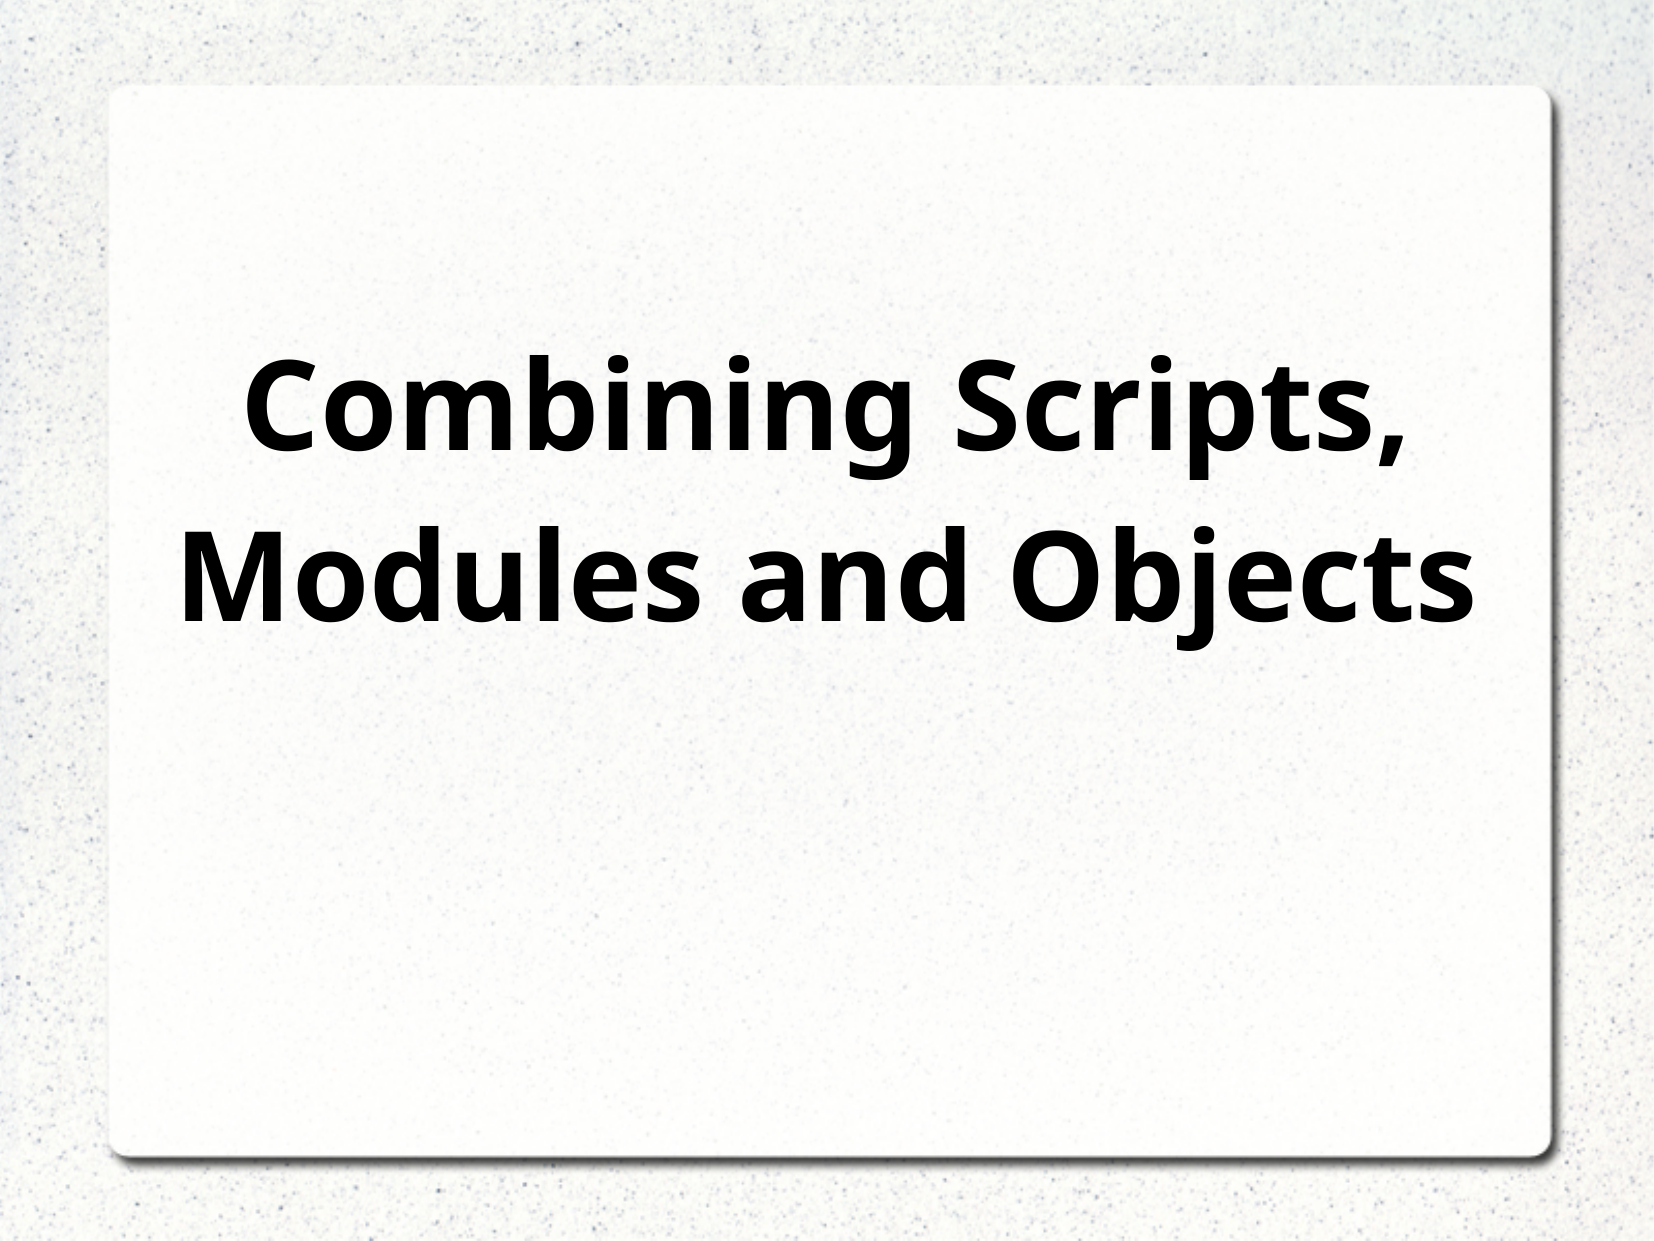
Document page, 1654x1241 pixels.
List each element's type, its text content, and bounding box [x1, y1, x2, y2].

title Combining Scripts, Modules and Objects [118, 335, 1536, 640]
picture [0, 0, 1654, 1241]
